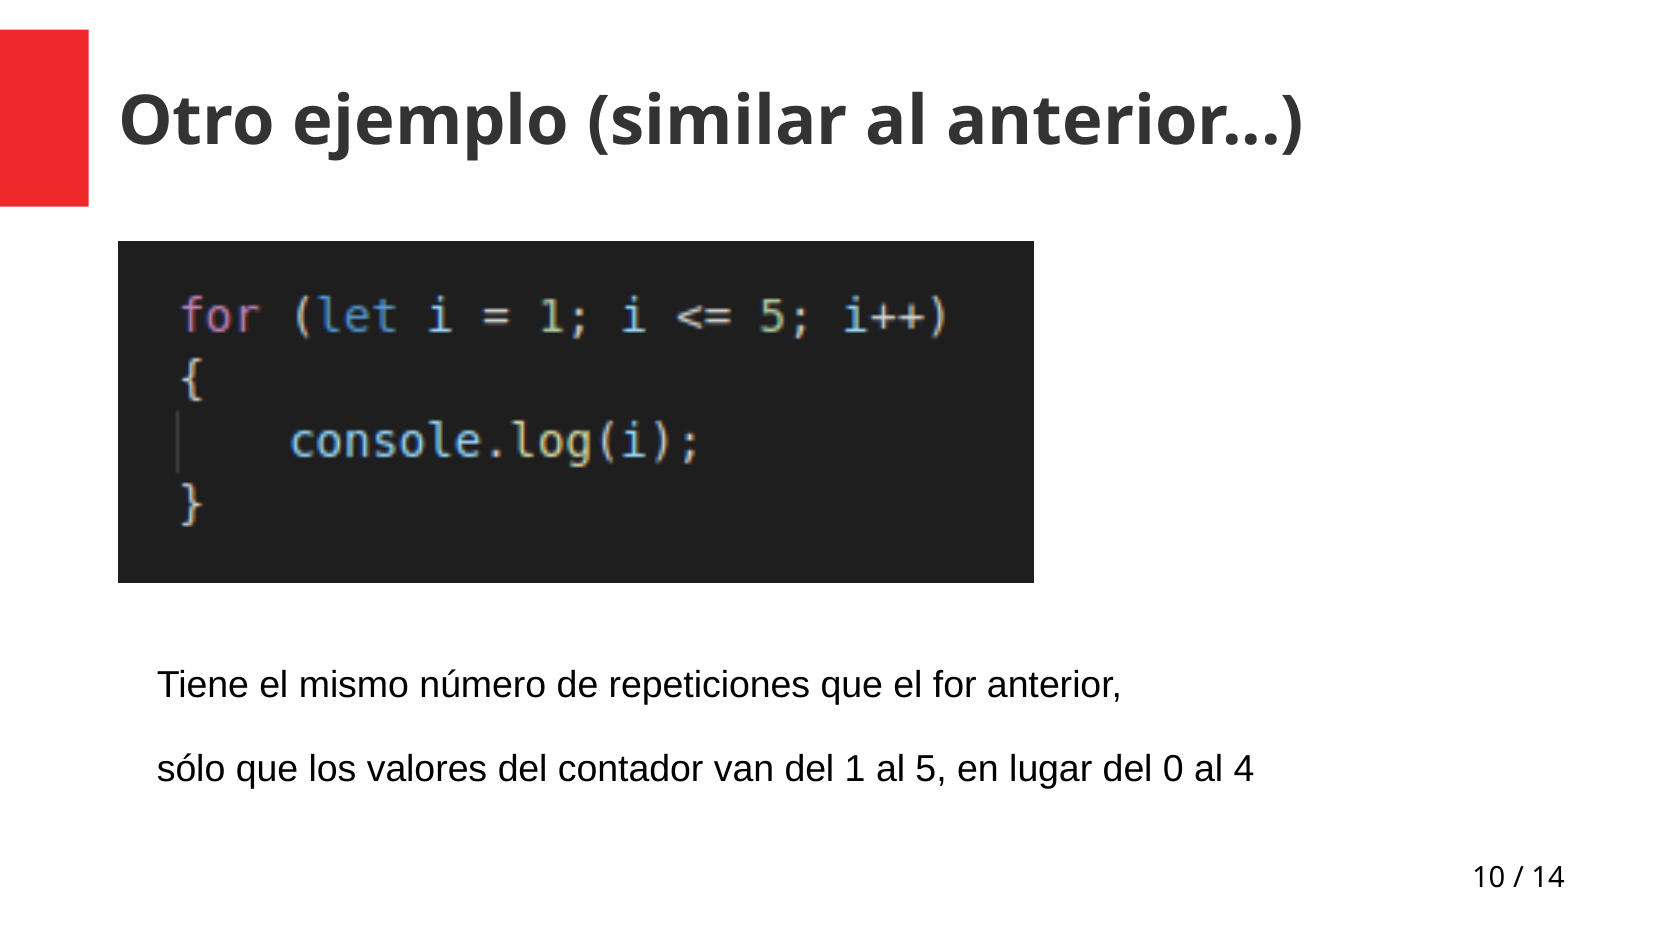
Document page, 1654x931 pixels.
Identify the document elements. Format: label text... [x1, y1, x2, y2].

text_box Tiene el mismo número de repeticiones que el for anterior, sólo que los valores del contador van del 1 al 5, en lugar del 0 al 4 [142, 656, 1270, 798]
title Otro ejemplo (similar al anterior...) [118, 29, 1595, 207]
picture [118, 241, 1034, 583]
